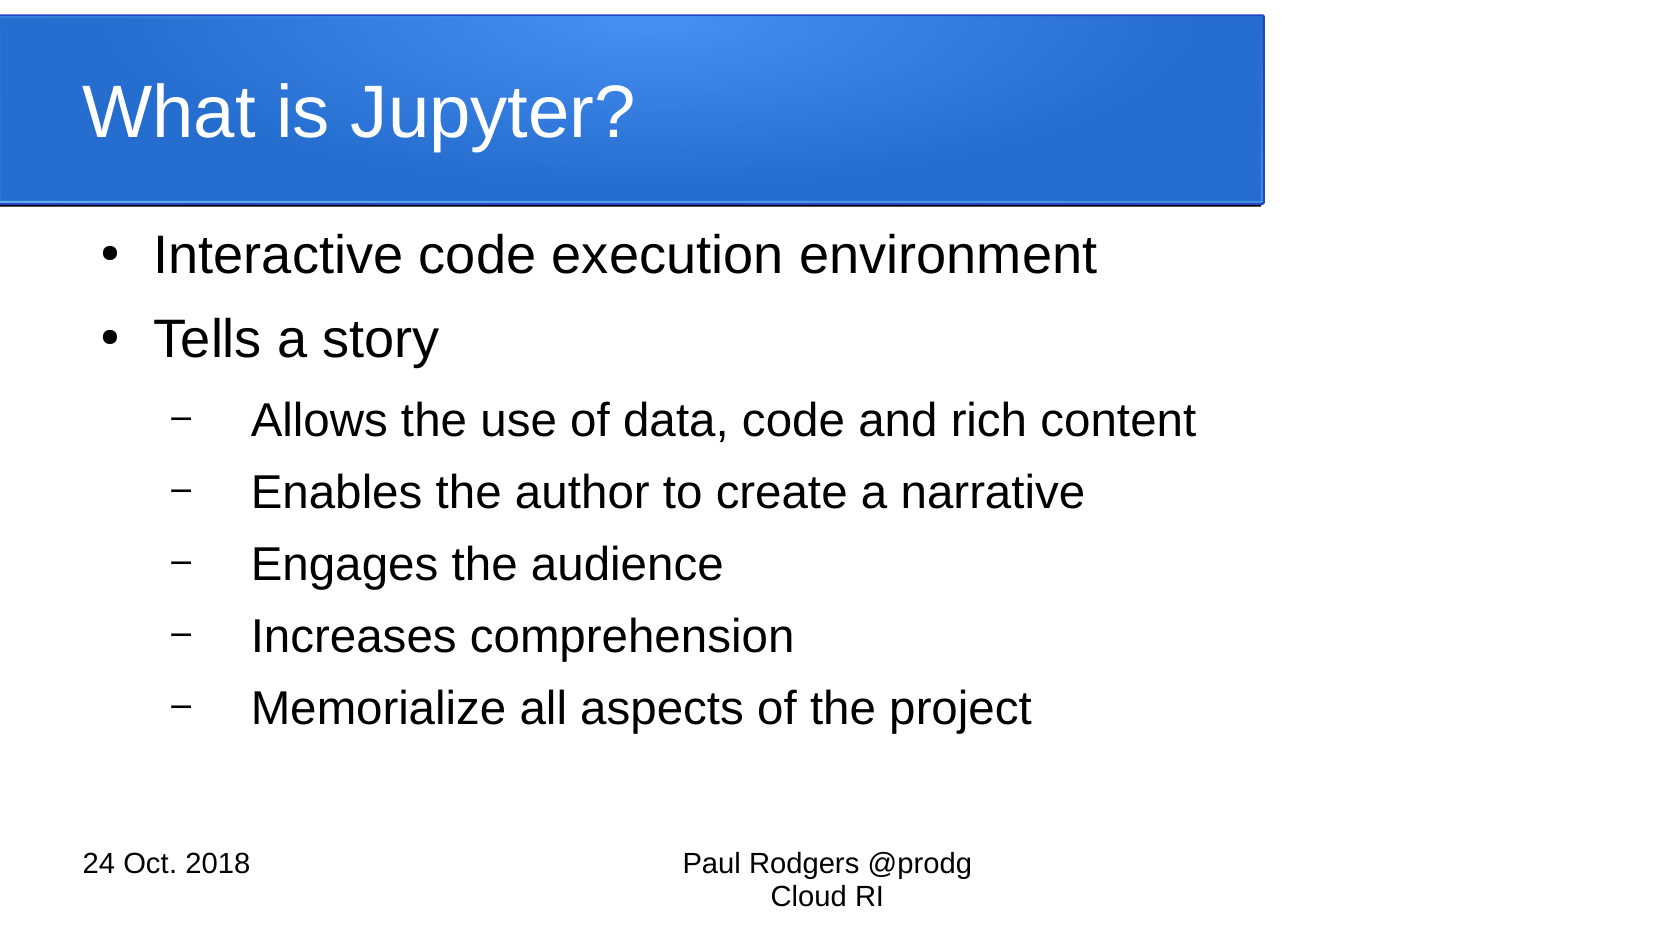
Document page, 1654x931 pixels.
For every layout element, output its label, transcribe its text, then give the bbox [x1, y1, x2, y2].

title What is Jupyter? [82, 35, 1235, 189]
list Interactive code execution environment Tells a story Allows the use of data, code and rich content Enables the author to create a narrative Engages the audience Increases comprehension Memorialize all aspects of the project [82, 224, 1571, 764]
